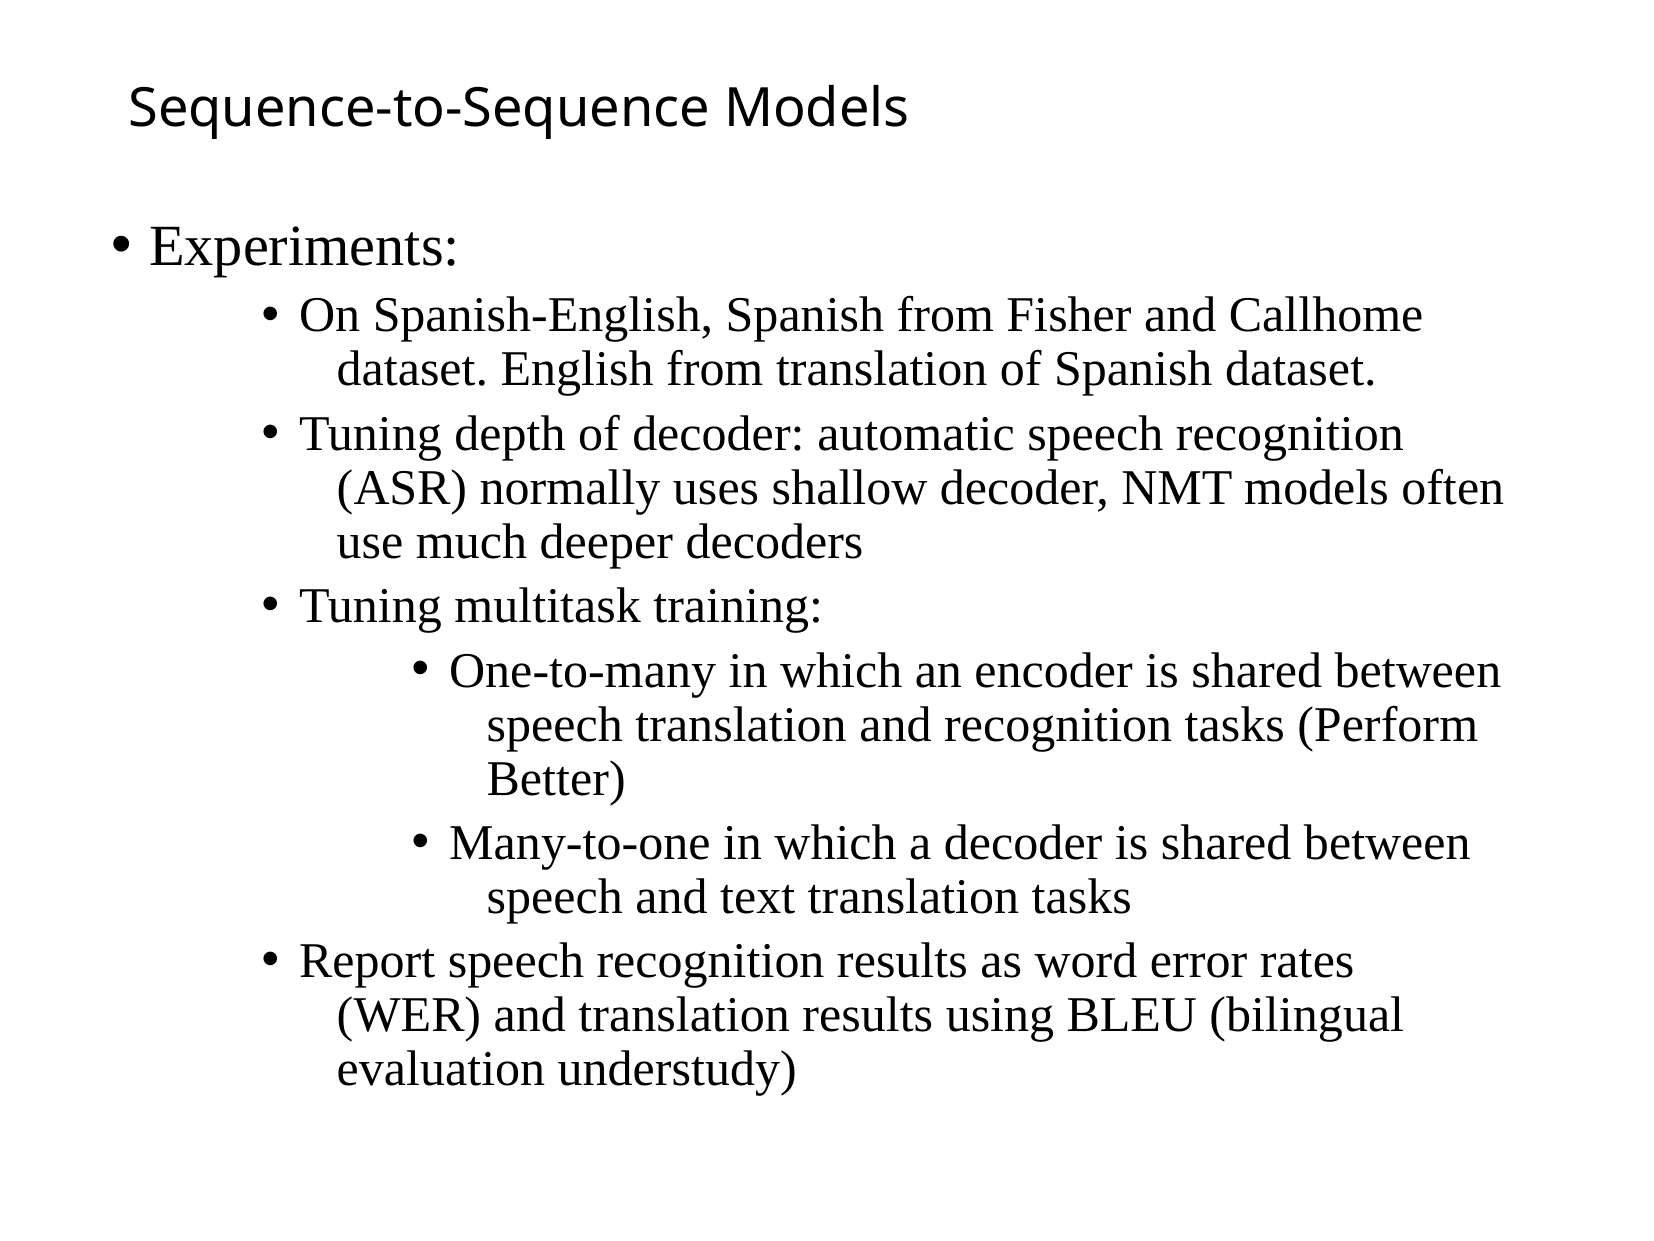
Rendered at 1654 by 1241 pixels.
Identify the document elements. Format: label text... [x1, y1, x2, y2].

list Experiments: On Spanish-English, Spanish from Fisher and Callhome dataset. English from translation of Spanish dataset. Tuning depth of decoder: automatic speech recognition (ASR) normally uses shallow decoder, NMT models often use much deeper decoders Tuning multitask training: One-to-many in which an encoder is shared between speech translation and recognition tasks (Perform Better) Many-to-one in which a decoder is shared between speech and text translation tasks Report speech recognition results as word error rates (WER) and translation results using BLEU (bilingual evaluation understudy) [96, 208, 1523, 1125]
title Sequence-to-Sequence Models [113, 65, 1540, 152]
